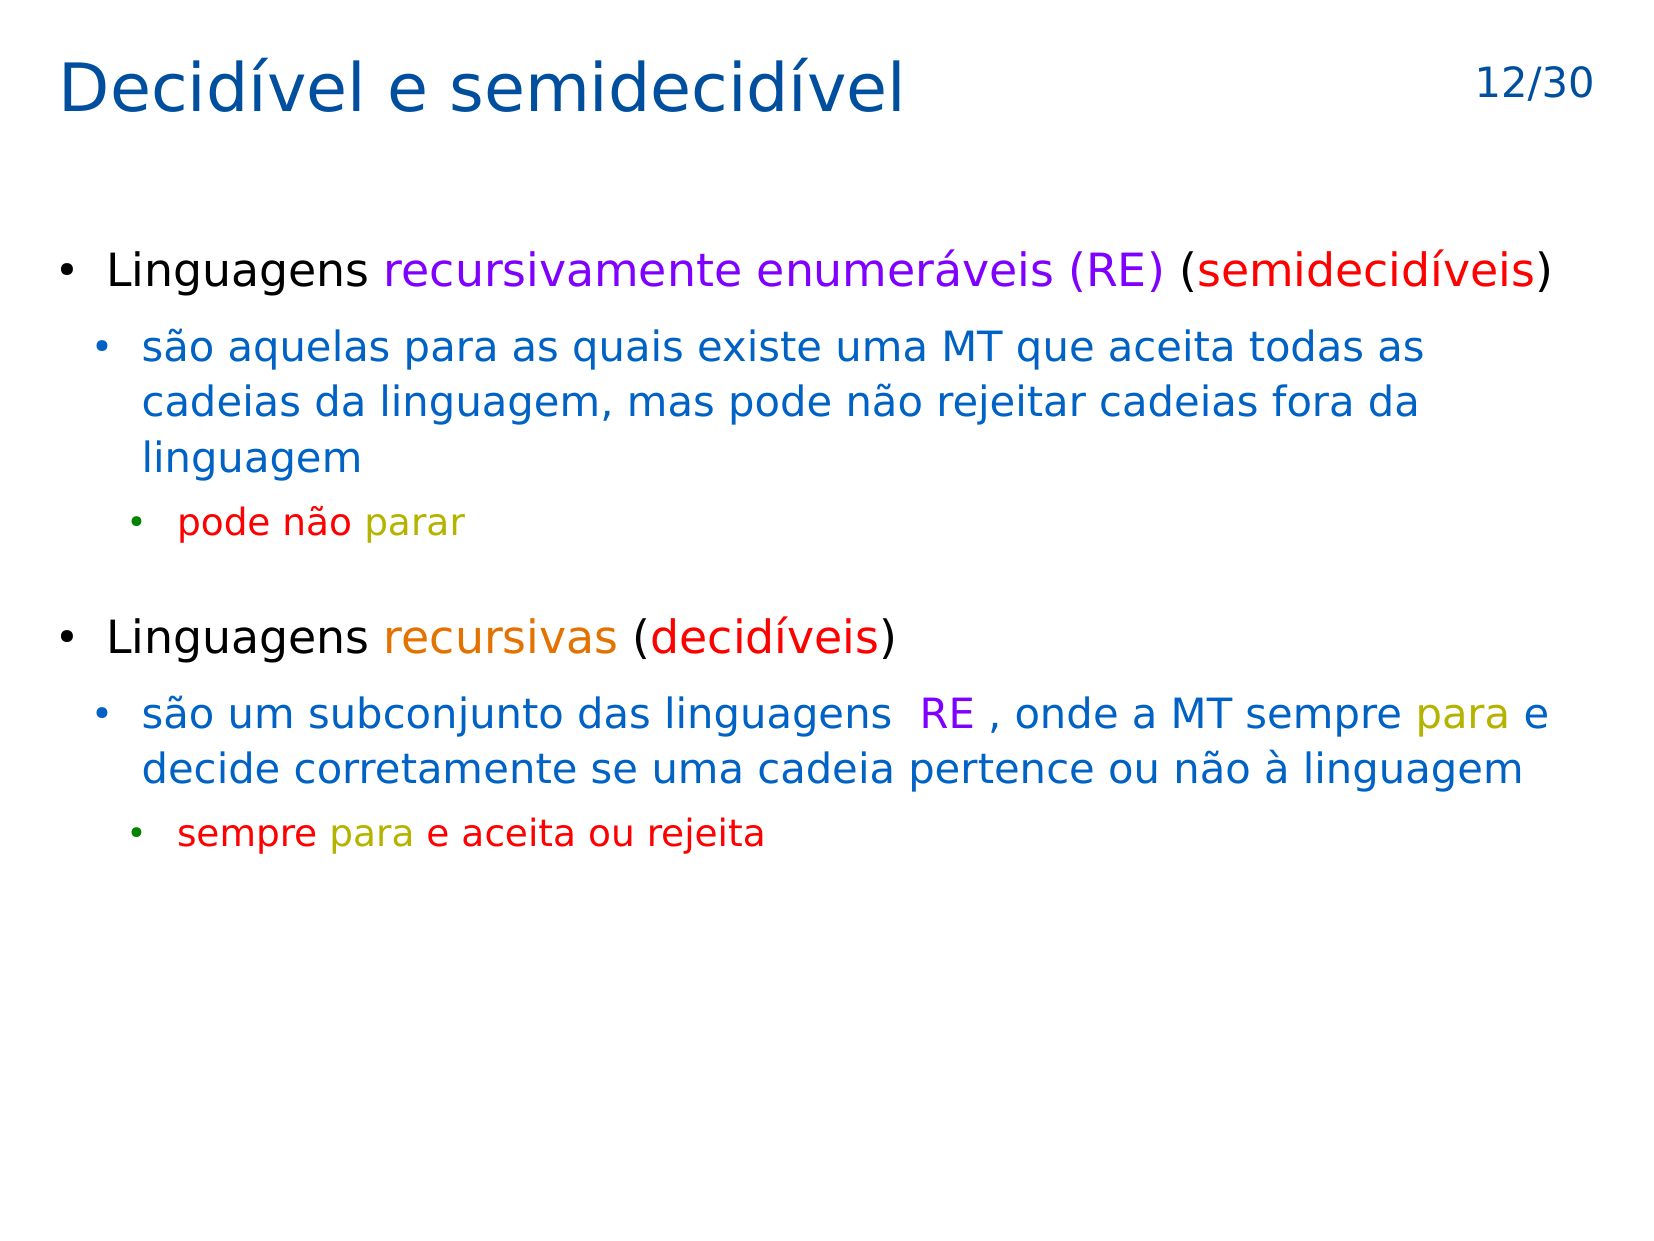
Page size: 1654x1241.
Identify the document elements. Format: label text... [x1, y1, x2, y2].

title Decidível e semidecidível [59, 29, 1625, 148]
list Linguagens recursivamente enumeráveis (RE) (semidecidíveis) são aquelas para as quais existe uma MT que aceita todas as cadeias da linguagem, mas pode não rejeitar cadeias fora da linguagem pode não parar Linguagens recursivas (decidíveis) são um subconjunto das linguagens RE , onde a MT sempre para e decide corretamente se uma cadeia pertence ou não à linguagem sempre para e aceita ou rejeita [59, 236, 1595, 1211]
